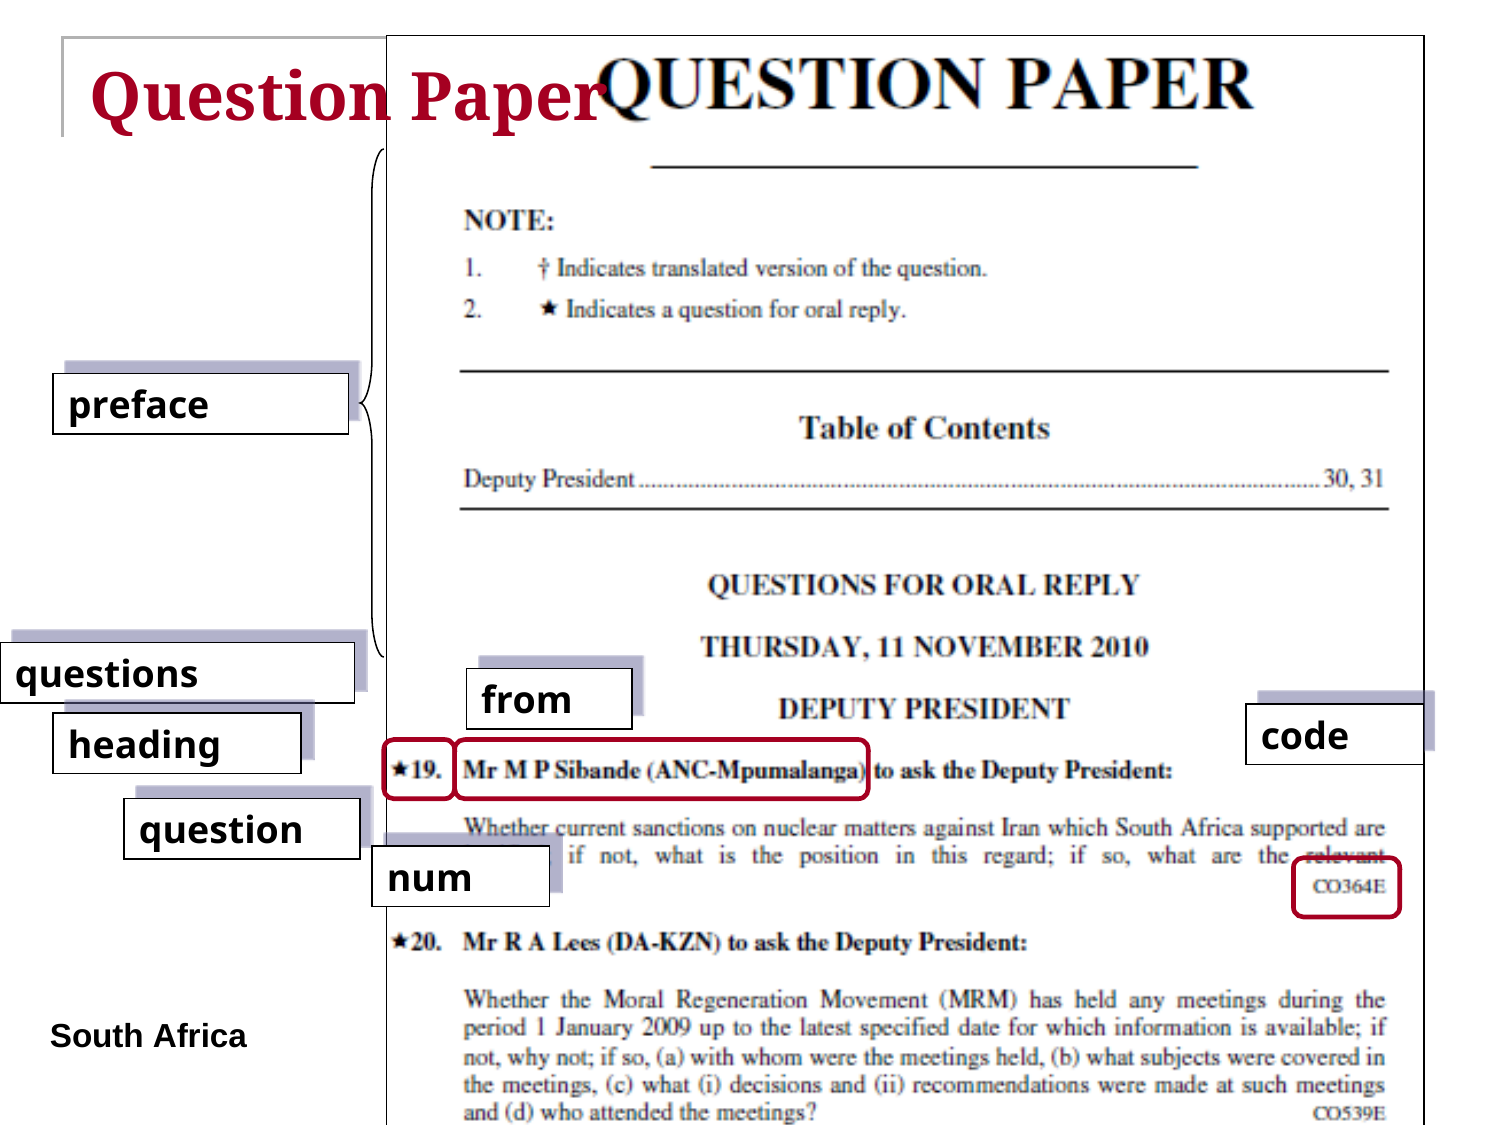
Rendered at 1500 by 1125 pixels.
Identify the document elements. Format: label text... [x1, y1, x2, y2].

picture [387, 36, 1424, 45]
text_box question [123, 798, 361, 860]
text_box from [466, 668, 632, 730]
text_box heading [53, 713, 302, 774]
text_box questions [0, 642, 355, 703]
text_box num [372, 846, 550, 907]
picture [387, 233, 1424, 1125]
title Question Paper [75, 45, 1426, 233]
text_box South Africa [34, 1006, 263, 1063]
picture [457, 742, 865, 796]
picture [387, 742, 452, 796]
text_box preface [53, 373, 349, 434]
text_box code [1246, 704, 1424, 765]
